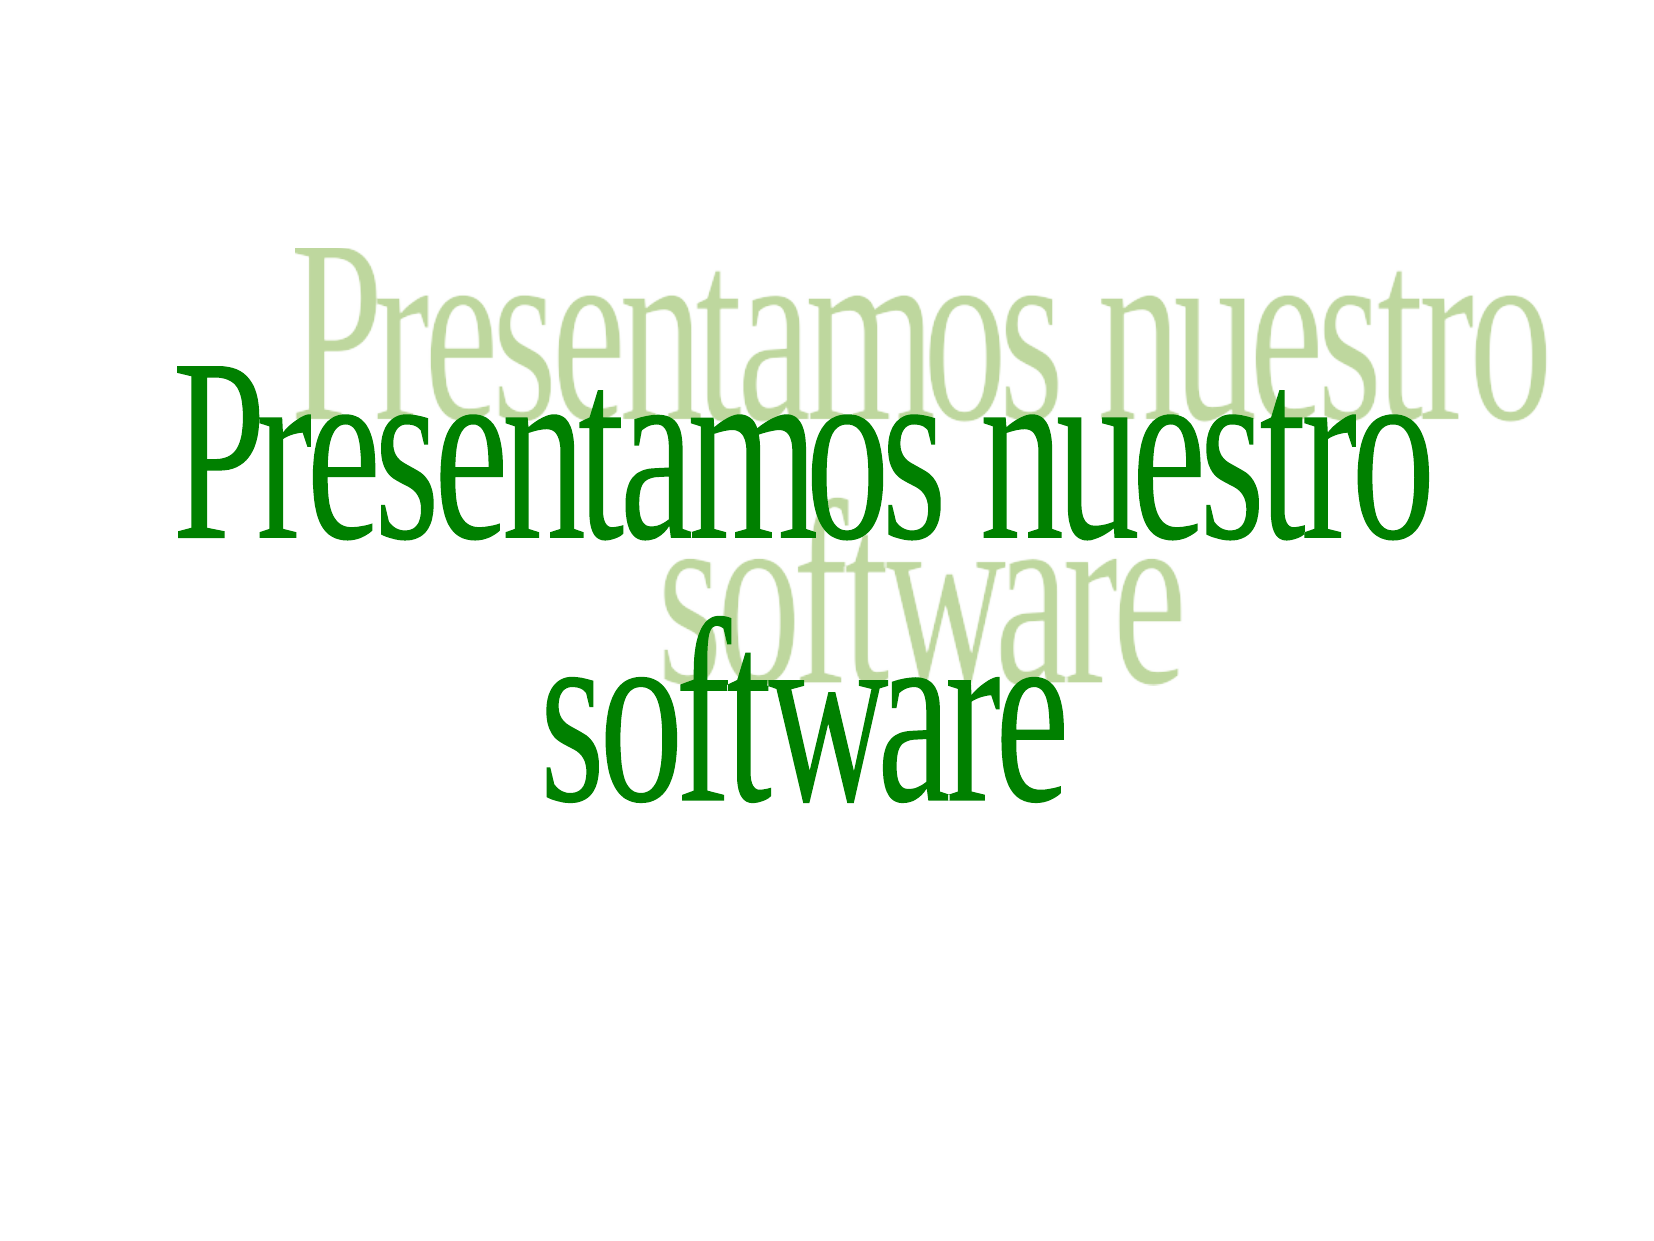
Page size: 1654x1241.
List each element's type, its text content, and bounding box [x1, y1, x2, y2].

text_box Presentamos nuestro software [312, 414, 376, 541]
text_box Presentamos nuestro software [811, 414, 884, 541]
text_box Presentamos nuestro software [1357, 414, 1430, 541]
text_box Presentamos nuestro software [177, 366, 311, 539]
text_box Presentamos nuestro software [579, 390, 624, 541]
text_box Presentamos nuestro software [680, 615, 889, 804]
text_box Presentamos nuestro software [882, 676, 1000, 804]
text_box Presentamos nuestro software [1206, 414, 1259, 541]
text_box Presentamos nuestro software [1260, 390, 1356, 541]
text_box Presentamos nuestro software [1138, 414, 1201, 541]
text_box Presentamos nuestro software [440, 414, 503, 541]
text_box Presentamos nuestro software [381, 414, 434, 541]
text_box Presentamos nuestro software [625, 414, 816, 541]
text_box Presentamos nuestro software [1001, 676, 1064, 804]
text_box Presentamos nuestro software [605, 676, 678, 804]
text_box Presentamos nuestro software [1057, 417, 1138, 541]
text_box Presentamos nuestro software [546, 676, 599, 804]
text_box Presentamos nuestro software [505, 414, 584, 538]
text_box Presentamos nuestro software [888, 414, 941, 541]
text_box Presentamos nuestro software [983, 414, 1062, 538]
